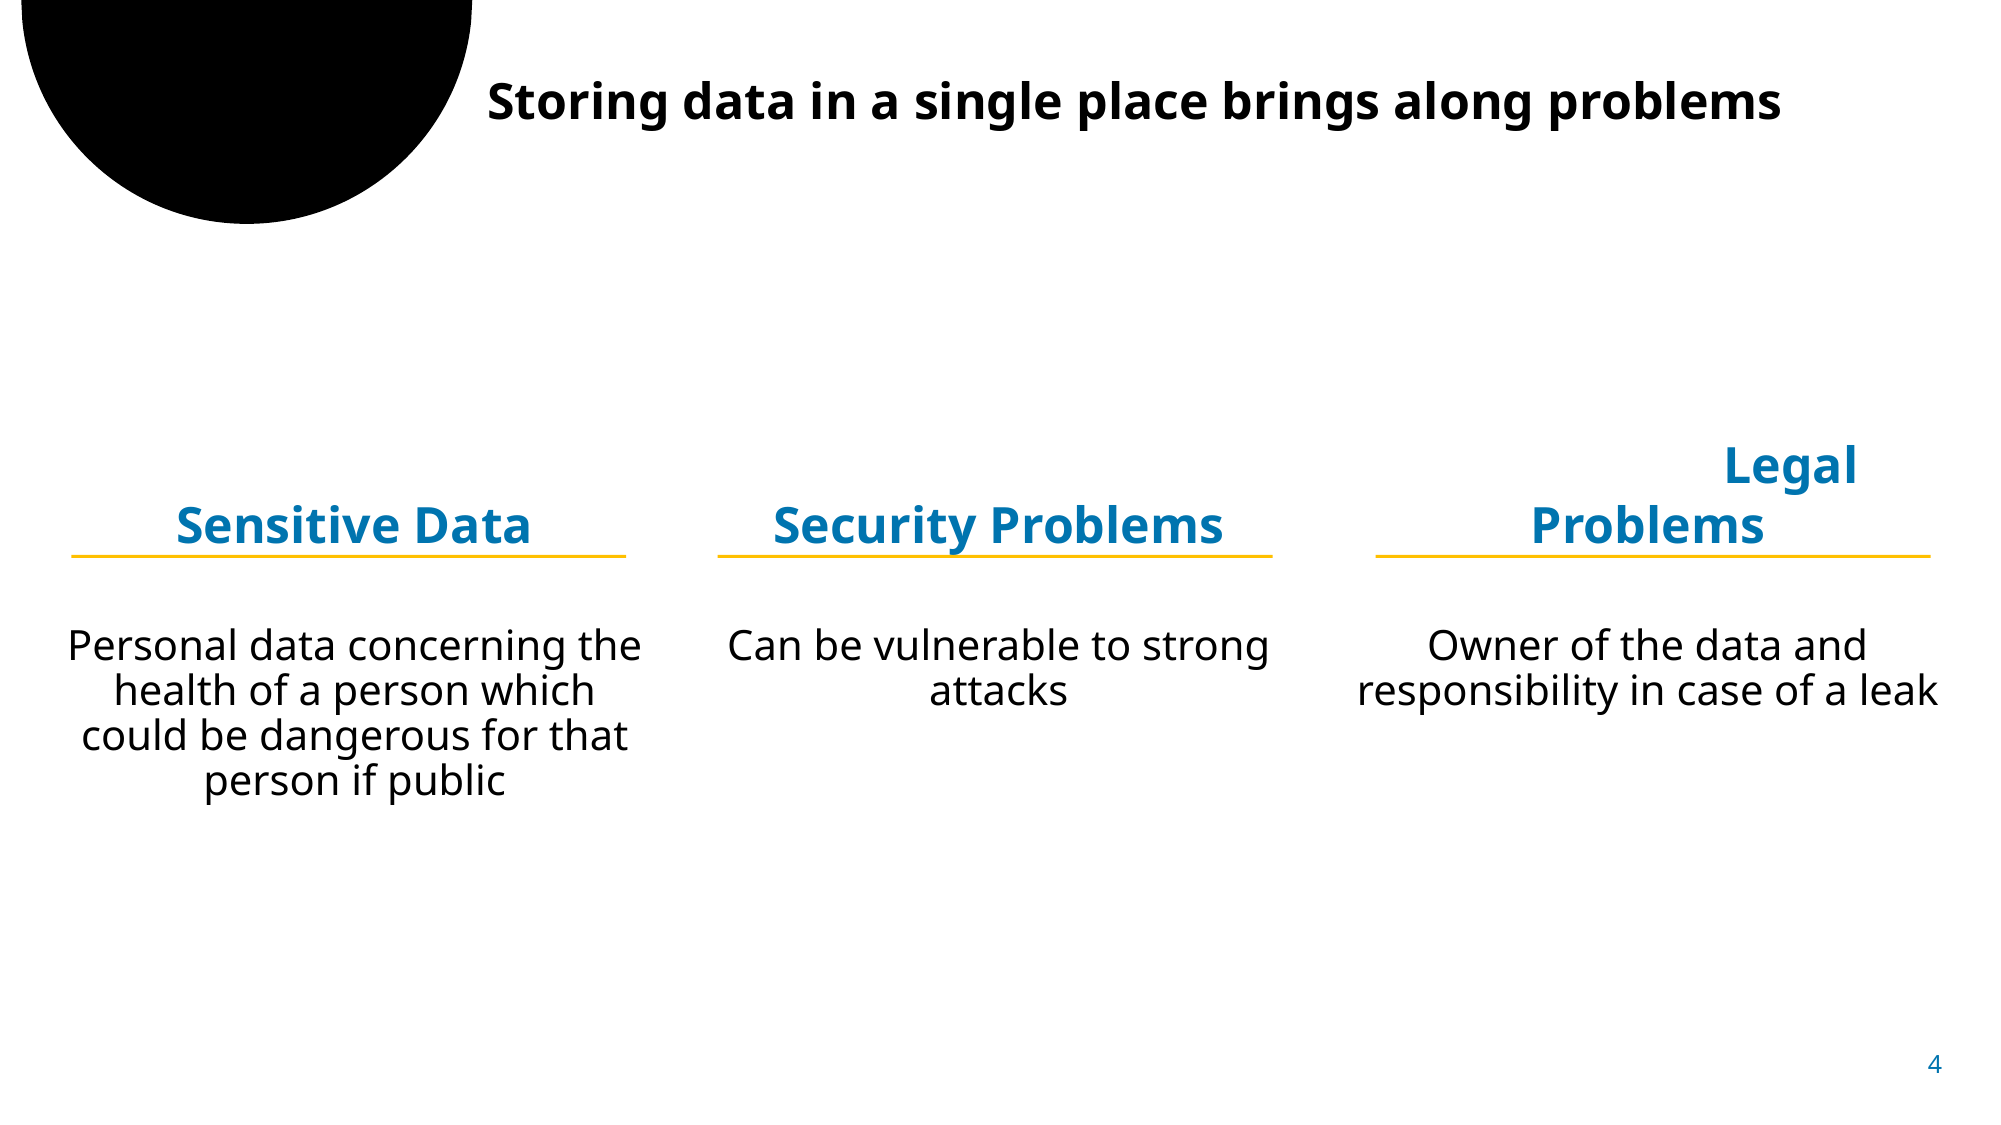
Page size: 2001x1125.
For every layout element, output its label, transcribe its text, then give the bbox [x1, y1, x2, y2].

slide_number <Foliennummer> [1875, 1036, 1958, 1096]
text_box [71, 554, 627, 558]
list Security Problems Can be vulnerable to strong attacks [683, 426, 1314, 713]
list Storing data in a single place brings along problems [472, 68, 1963, 139]
list Legal Problems Owner of the data and responsibility in case of a leak [1338, 426, 1958, 713]
text_box [717, 554, 1273, 558]
list Sensitive Data Personal data concerning the health of a person which could be dangerous for that person if public [50, 426, 660, 804]
text_box [1375, 554, 1931, 558]
title ISSUES [51, 55, 442, 144]
